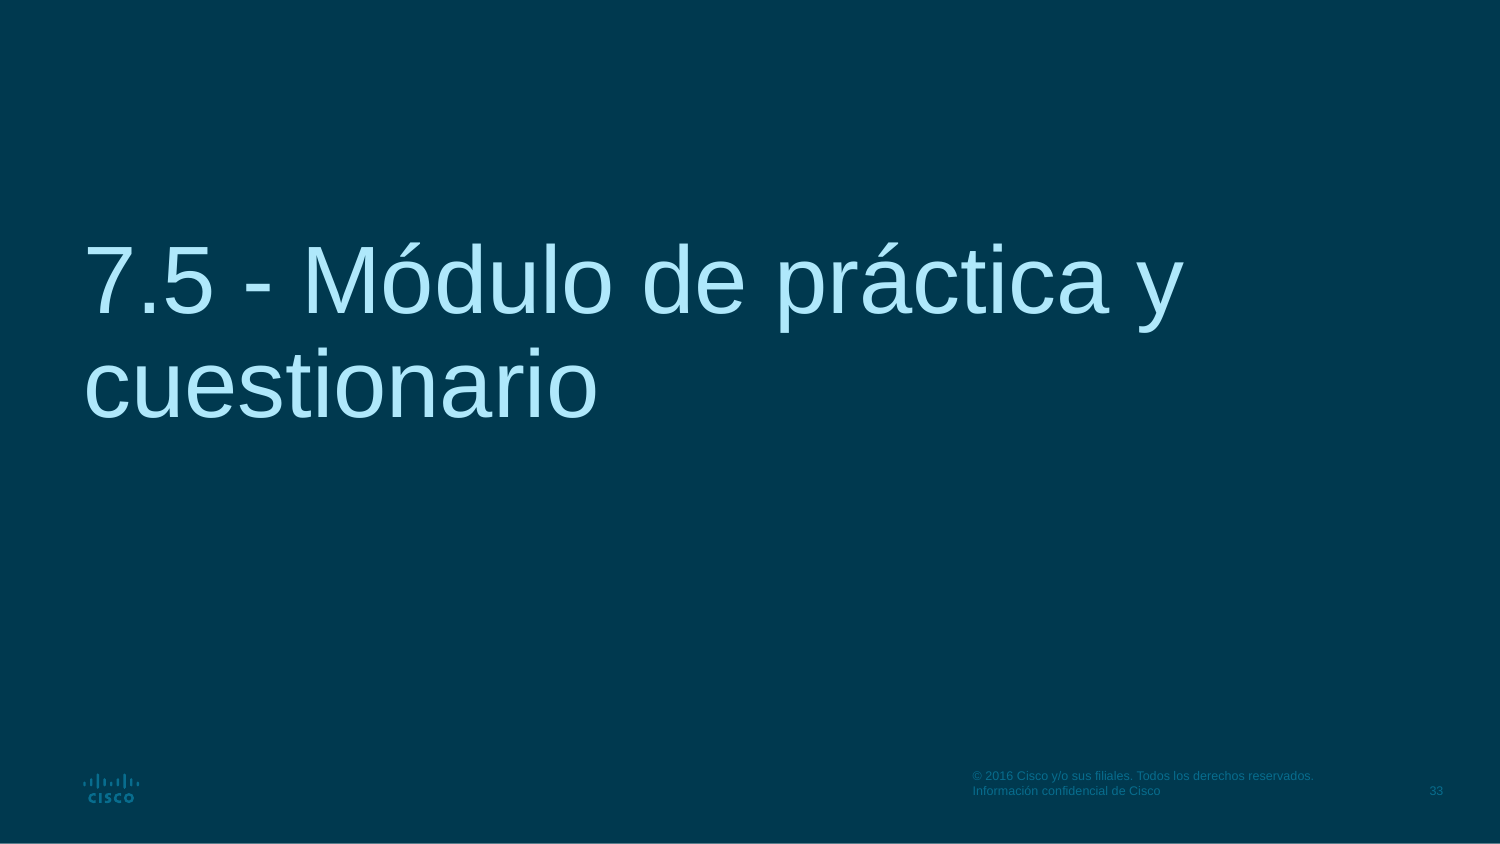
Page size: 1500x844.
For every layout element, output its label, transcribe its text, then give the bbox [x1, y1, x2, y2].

title 7.5 - Módulo de práctica y cuestionario [68, 286, 1427, 446]
